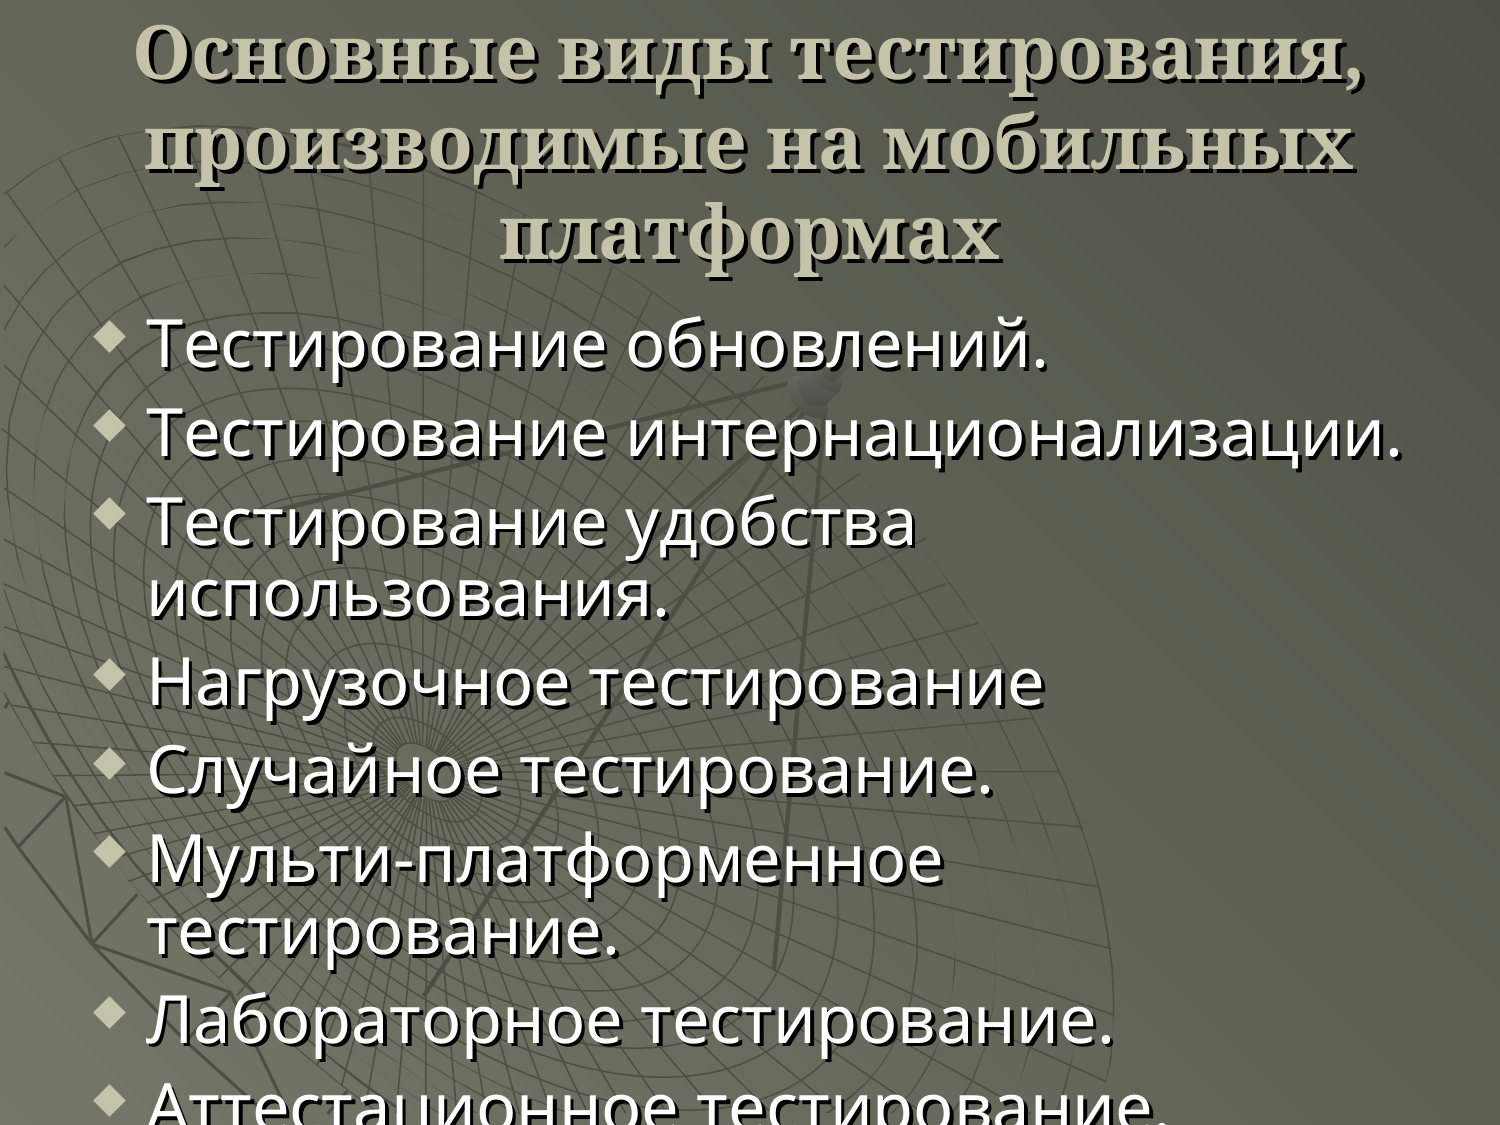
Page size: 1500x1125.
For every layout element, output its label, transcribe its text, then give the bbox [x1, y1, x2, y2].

title Основные виды тестирования, производимые на мобильных платформах [75, 0, 1426, 282]
list Тестирование обновлений. Тестирование интернационализации. Тестирование удобства использования. Нагрузочное тестирование Случайное тестирование. Мульти-платформенное тестирование. Лабораторное тестирование. Аттестационное тестирование. [75, 302, 1426, 1006]
